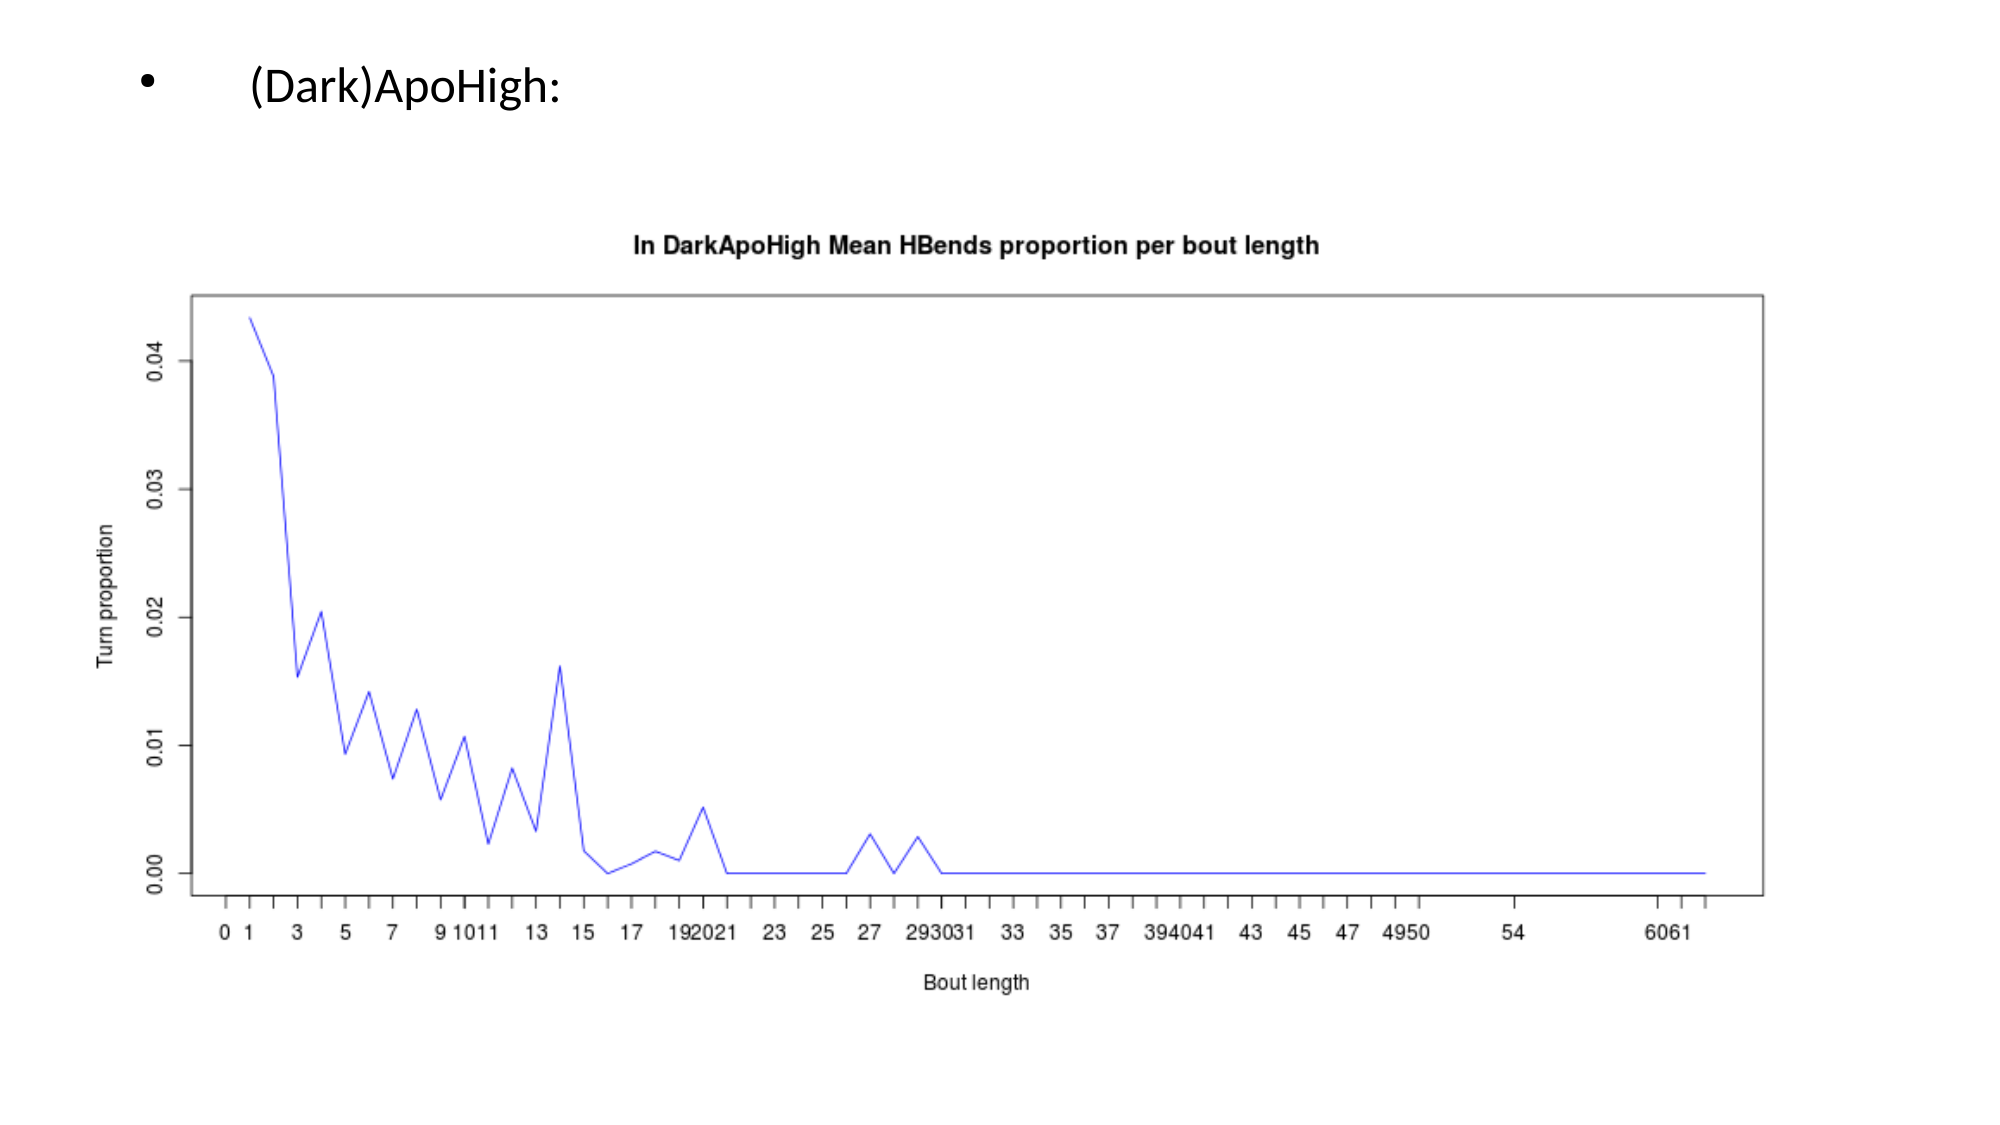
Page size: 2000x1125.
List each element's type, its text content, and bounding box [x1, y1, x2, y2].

text_box (Dark)ApoHigh: [0, 0, 2000, 946]
picture [90, 194, 1816, 1023]
